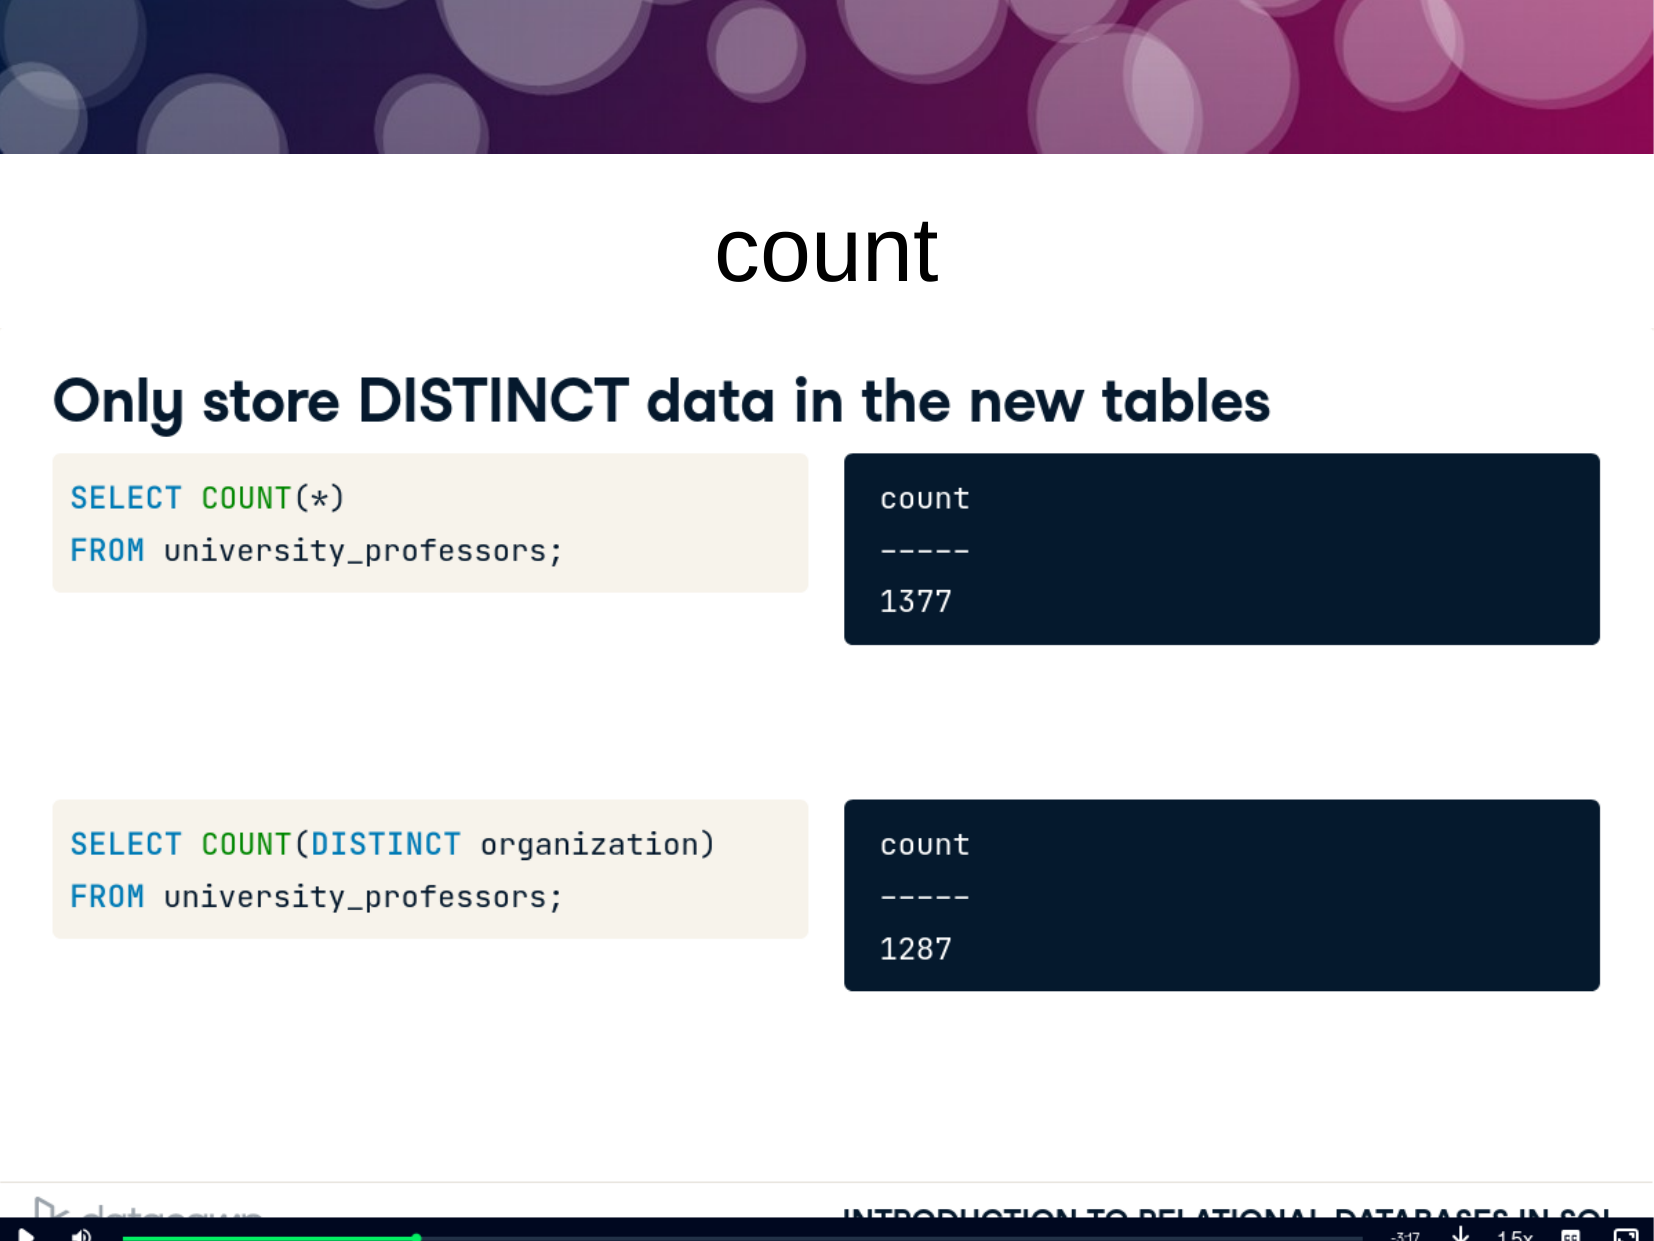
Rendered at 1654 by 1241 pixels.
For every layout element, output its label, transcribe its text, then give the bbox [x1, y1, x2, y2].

picture [0, 328, 1654, 1241]
title count [82, 159, 1571, 328]
